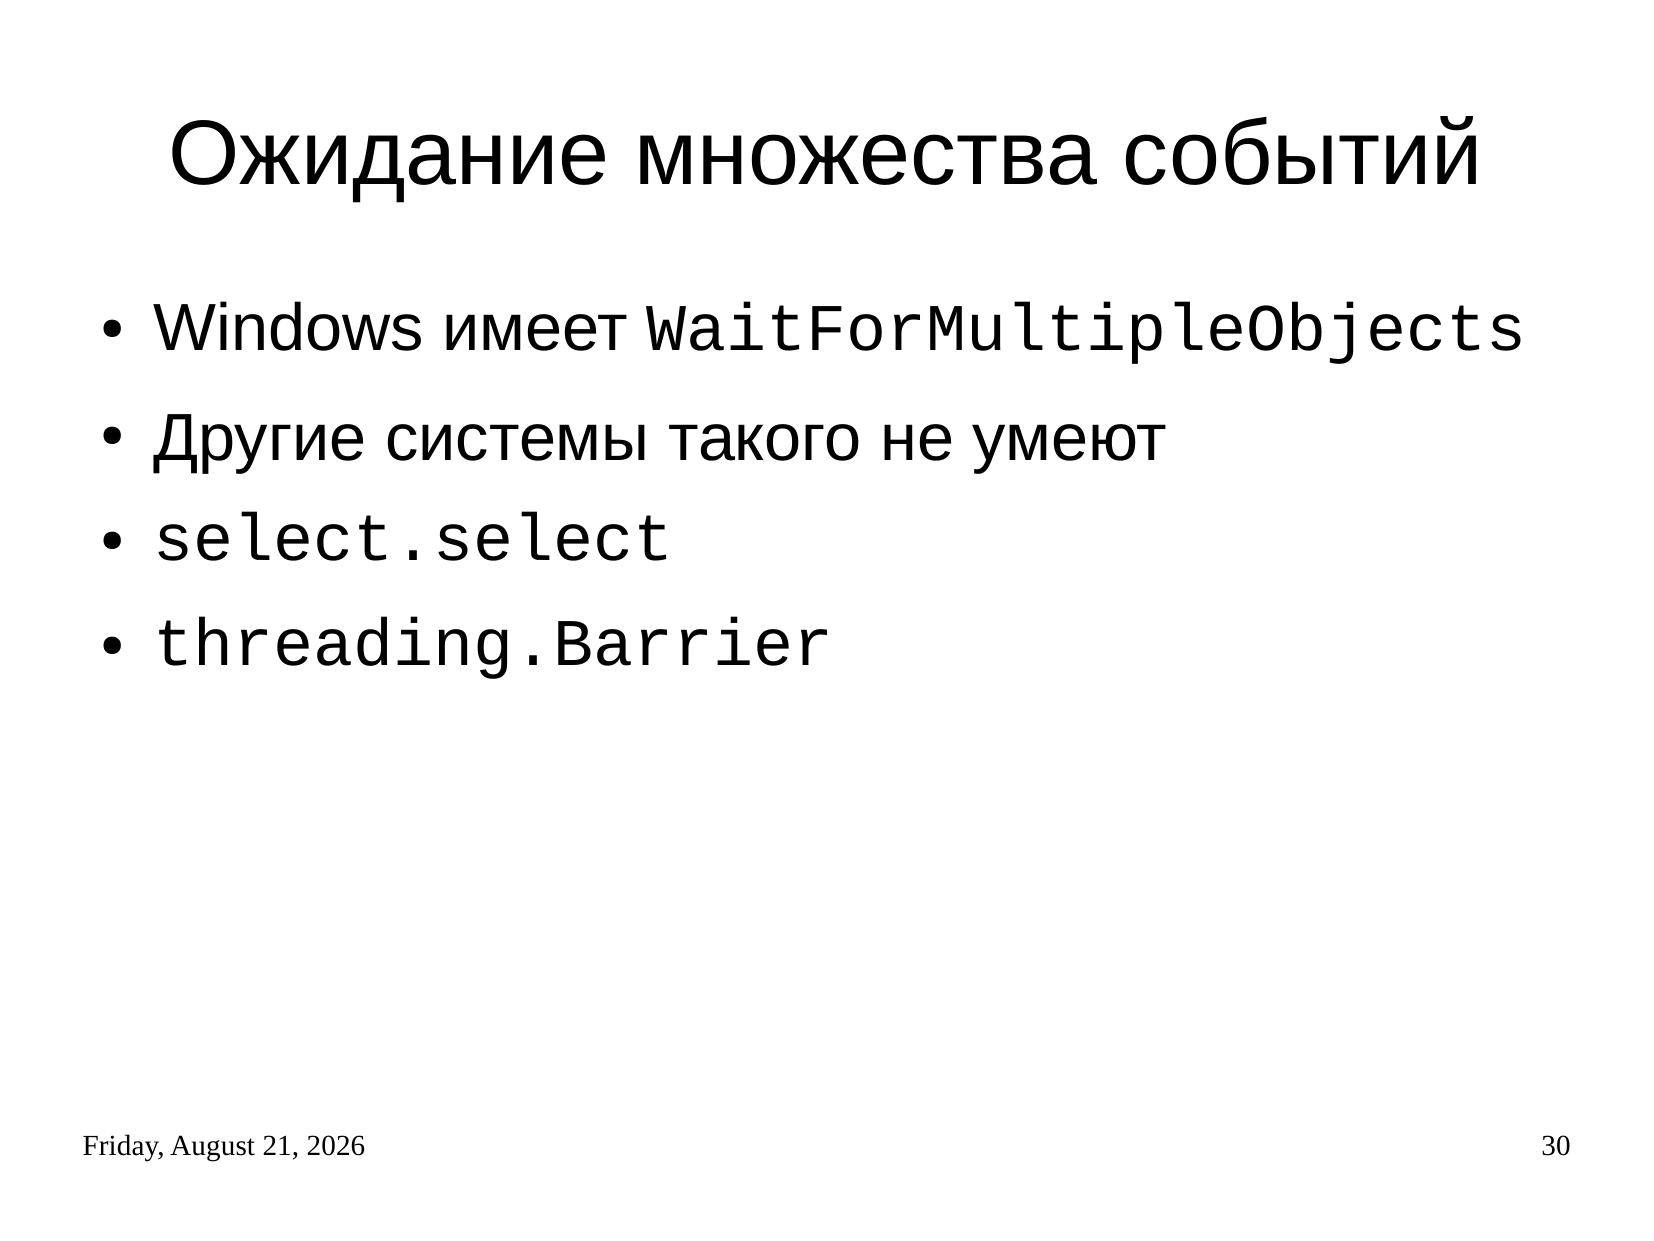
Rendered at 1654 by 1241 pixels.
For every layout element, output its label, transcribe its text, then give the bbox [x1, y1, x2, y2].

title Ожидание множества событий [82, 49, 1571, 257]
list Windows имеет WaitForMultipleObjects Другие системы такого не умеют select.select threading.Barrier [82, 290, 1571, 1109]
